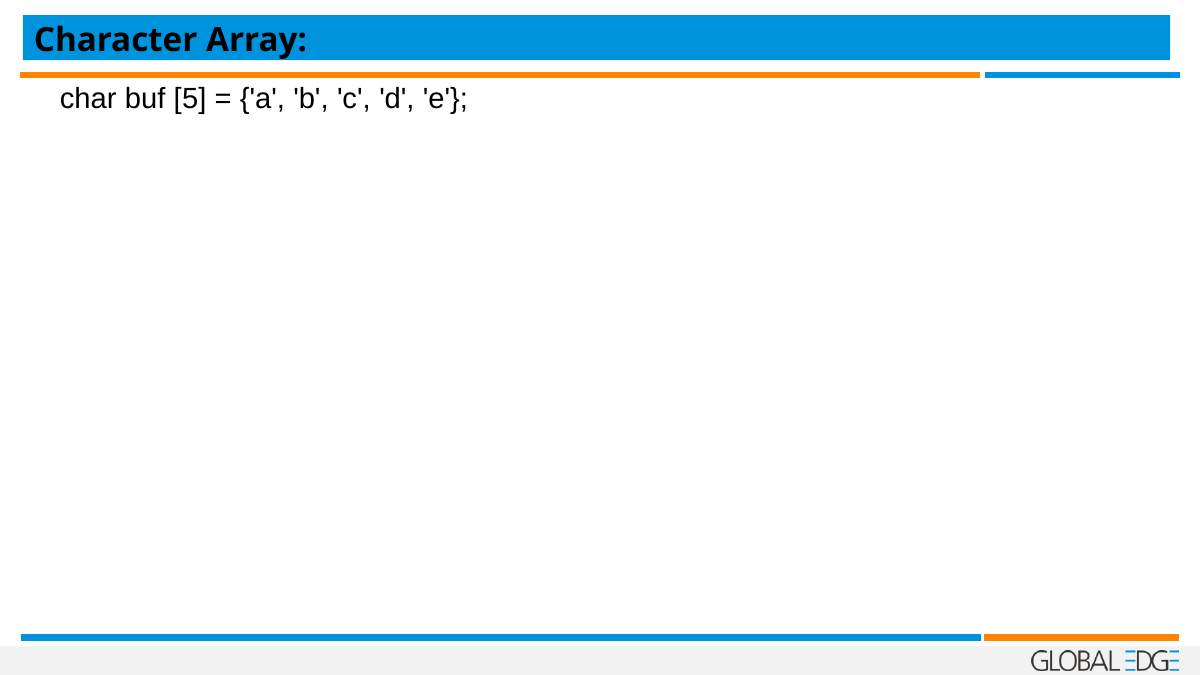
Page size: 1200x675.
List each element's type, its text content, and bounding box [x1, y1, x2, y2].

text_box char buf [5] = {'a', 'b', 'c', 'd', 'e'}; [45, 75, 1111, 123]
text_box Character Array: [22, 15, 1171, 61]
picture [1031, 650, 1179, 671]
